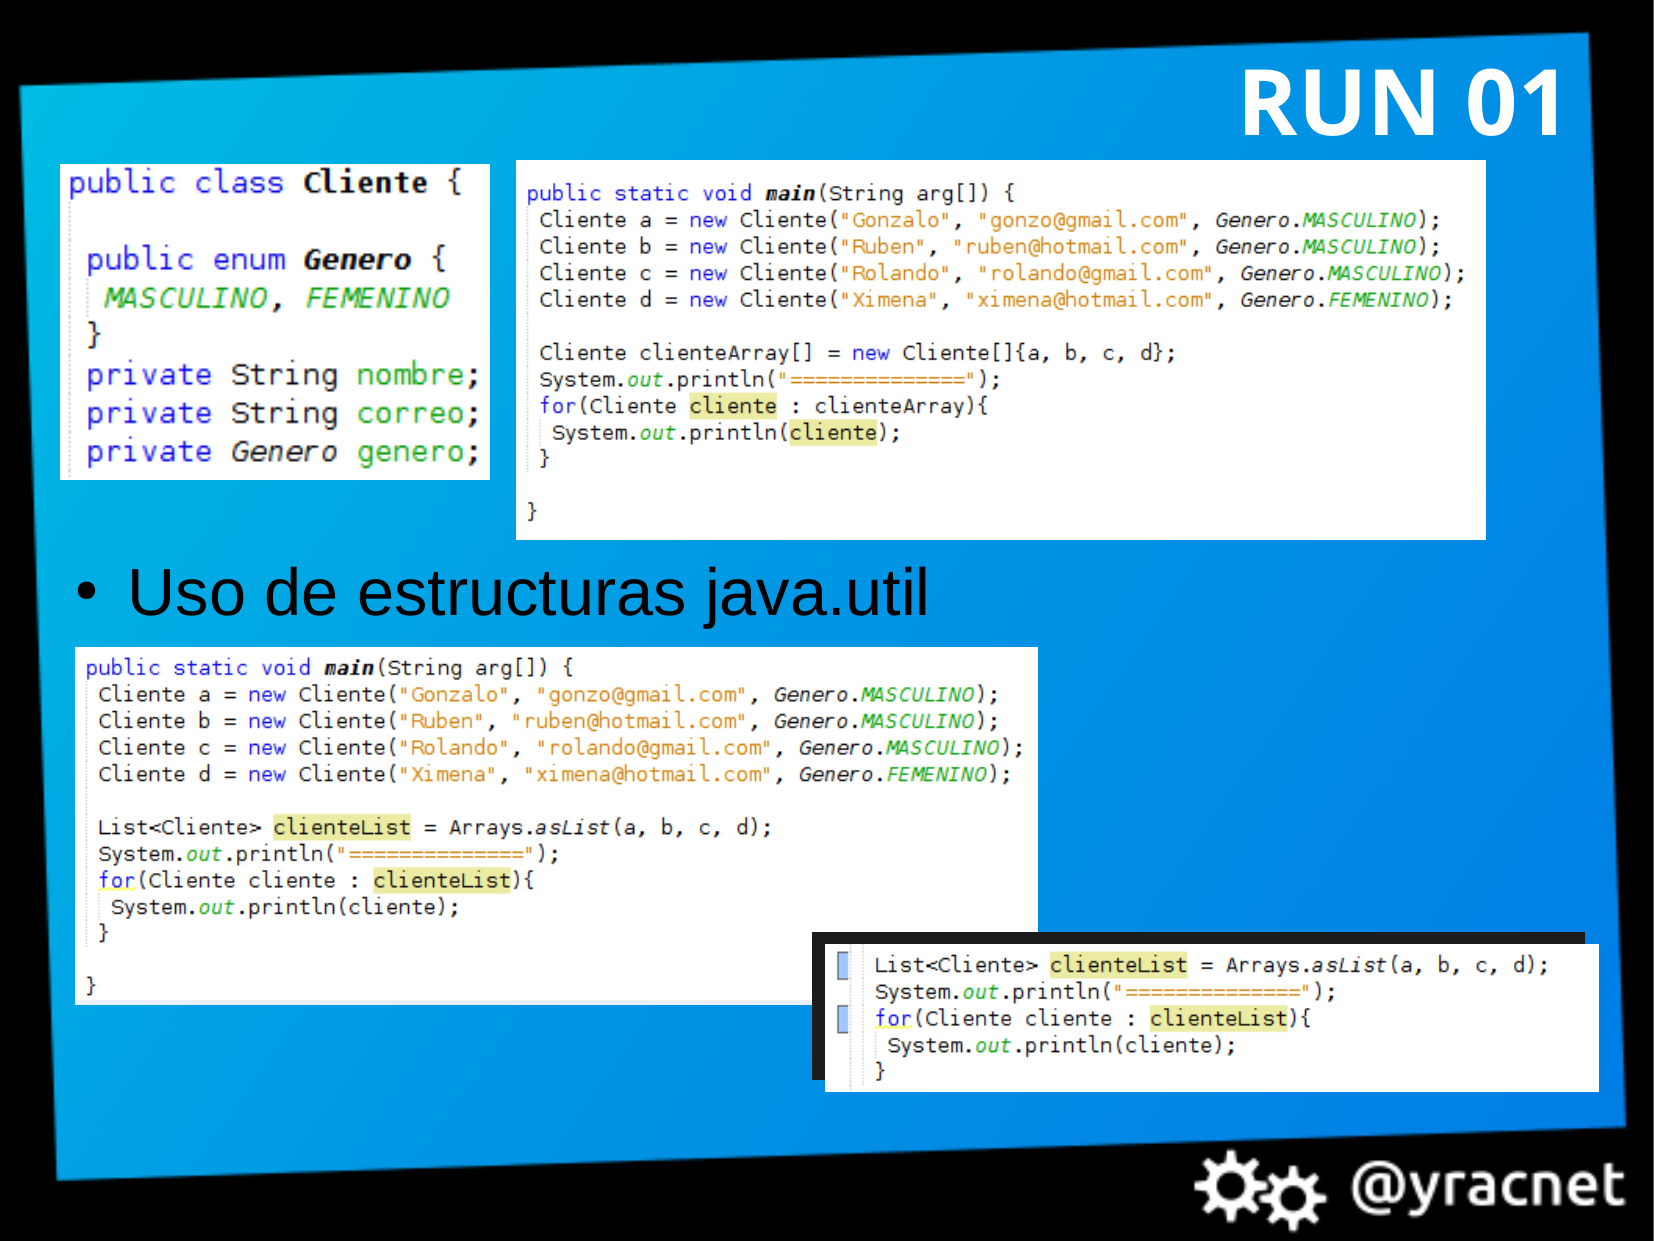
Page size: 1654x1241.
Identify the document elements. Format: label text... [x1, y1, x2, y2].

title RUN 01 [82, 34, 1571, 165]
picture [0, 0, 1654, 1241]
list Uso de estructuras java.util [56, 555, 1546, 631]
